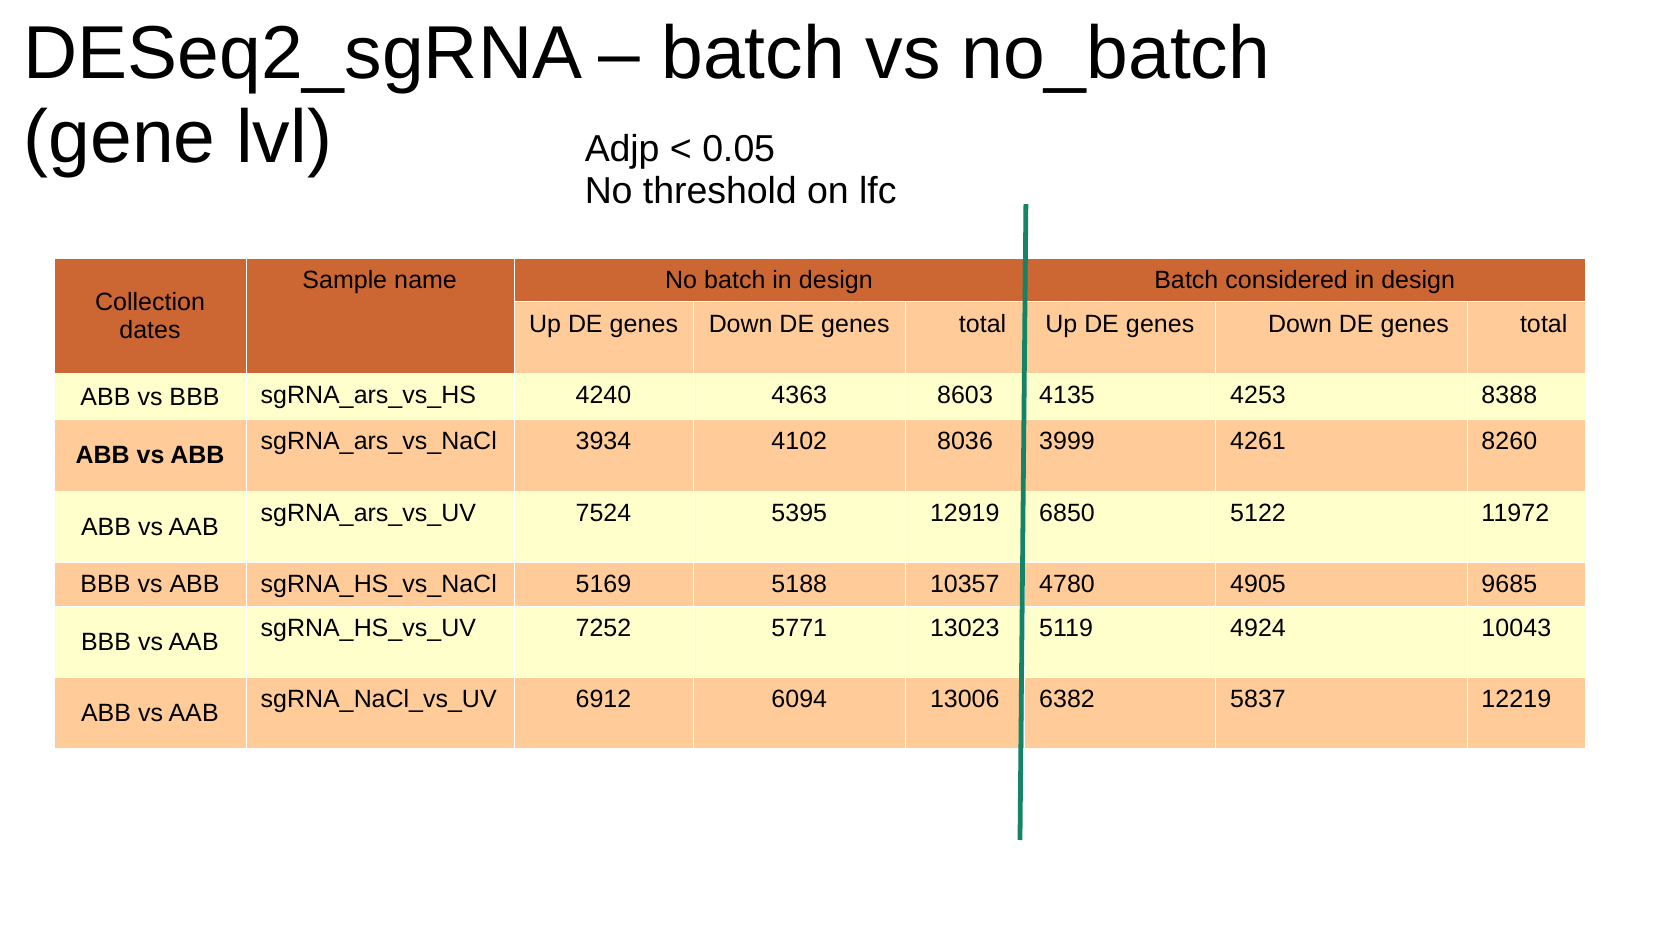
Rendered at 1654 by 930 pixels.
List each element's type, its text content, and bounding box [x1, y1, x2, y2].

table_cell 8603 [906, 374, 1021, 419]
table_cell 4135 [1027, 374, 1215, 419]
table_cell 10357 [906, 563, 1020, 606]
table_cell 4240 [515, 374, 693, 419]
table_cell 6850 [1025, 492, 1215, 562]
table_cell Down DE genes [694, 302, 905, 373]
table_cell 4924 [1216, 607, 1467, 677]
table_cell 5395 [694, 492, 905, 562]
table_cell 12219 [1468, 678, 1585, 748]
table_cell 4780 [1025, 563, 1215, 606]
table_cell 7524 [515, 492, 693, 562]
table_cell 6094 [694, 678, 905, 748]
table_cell Down DE genes [1216, 302, 1467, 373]
table_cell 8260 [1468, 420, 1585, 491]
table_cell 10043 [1468, 607, 1585, 677]
table_cell sgRNA_ars_vs_HS [247, 374, 514, 419]
table_cell 4253 [1216, 374, 1467, 419]
table_cell 13023 [906, 607, 1019, 677]
table_cell sgRNA_ars_vs_NaCl [247, 420, 514, 491]
table_cell BBB vs ABB [55, 563, 246, 606]
table_cell 11972 [1468, 492, 1585, 562]
table_cell 4363 [694, 374, 905, 419]
table_cell 5122 [1216, 492, 1467, 562]
table_cell BBB vs AAB [55, 607, 246, 677]
table_cell ABB vs ABB [55, 420, 246, 491]
table_cell 5119 [1025, 607, 1215, 677]
table_cell 5837 [1216, 678, 1467, 748]
table_cell 6382 [1025, 678, 1215, 748]
table_cell 4905 [1216, 563, 1467, 606]
table_cell 4261 [1216, 420, 1467, 491]
title DESeq2_sgRNA – batch vs no_batch (gene lvl) [23, 10, 1336, 179]
table_cell total [906, 302, 1022, 373]
table_cell sgRNA_HS_vs_UV [247, 607, 514, 677]
table_cell 12919 [906, 492, 1020, 562]
table_cell ABB vs BBB [55, 374, 246, 419]
table_cell 5771 [694, 607, 905, 677]
table_cell 5188 [694, 563, 905, 606]
text_box Adjp < 0.05 No threshold on lfc [570, 120, 1201, 219]
table_cell sgRNA_NaCl_vs_UV [247, 678, 514, 748]
table_cell 8388 [1468, 374, 1585, 419]
table_cell Up DE genes [515, 302, 693, 373]
table_cell 6912 [515, 678, 693, 748]
table_cell 5169 [515, 563, 693, 606]
table_cell 8036 [906, 420, 1021, 491]
table_cell total [1468, 302, 1585, 373]
table_cell 9685 [1468, 563, 1585, 606]
table_cell sgRNA_HS_vs_NaCl [247, 563, 514, 606]
table_header No batch in design [515, 259, 1022, 301]
table_header Collection dates [55, 259, 246, 373]
table_cell 3999 [1026, 420, 1215, 491]
table_header Sample name [247, 259, 514, 373]
table_cell sgRNA_ars_vs_UV [247, 492, 514, 562]
table_cell 3934 [515, 420, 693, 491]
table_cell 4102 [694, 420, 905, 491]
table_cell Up DE genes [1027, 302, 1215, 373]
table_cell ABB vs AAB [55, 678, 246, 748]
table_header Batch considered in design [1028, 259, 1585, 301]
table_cell 13006 [906, 678, 1019, 748]
table_cell 7252 [515, 607, 693, 677]
table_cell ABB vs AAB [55, 492, 246, 562]
